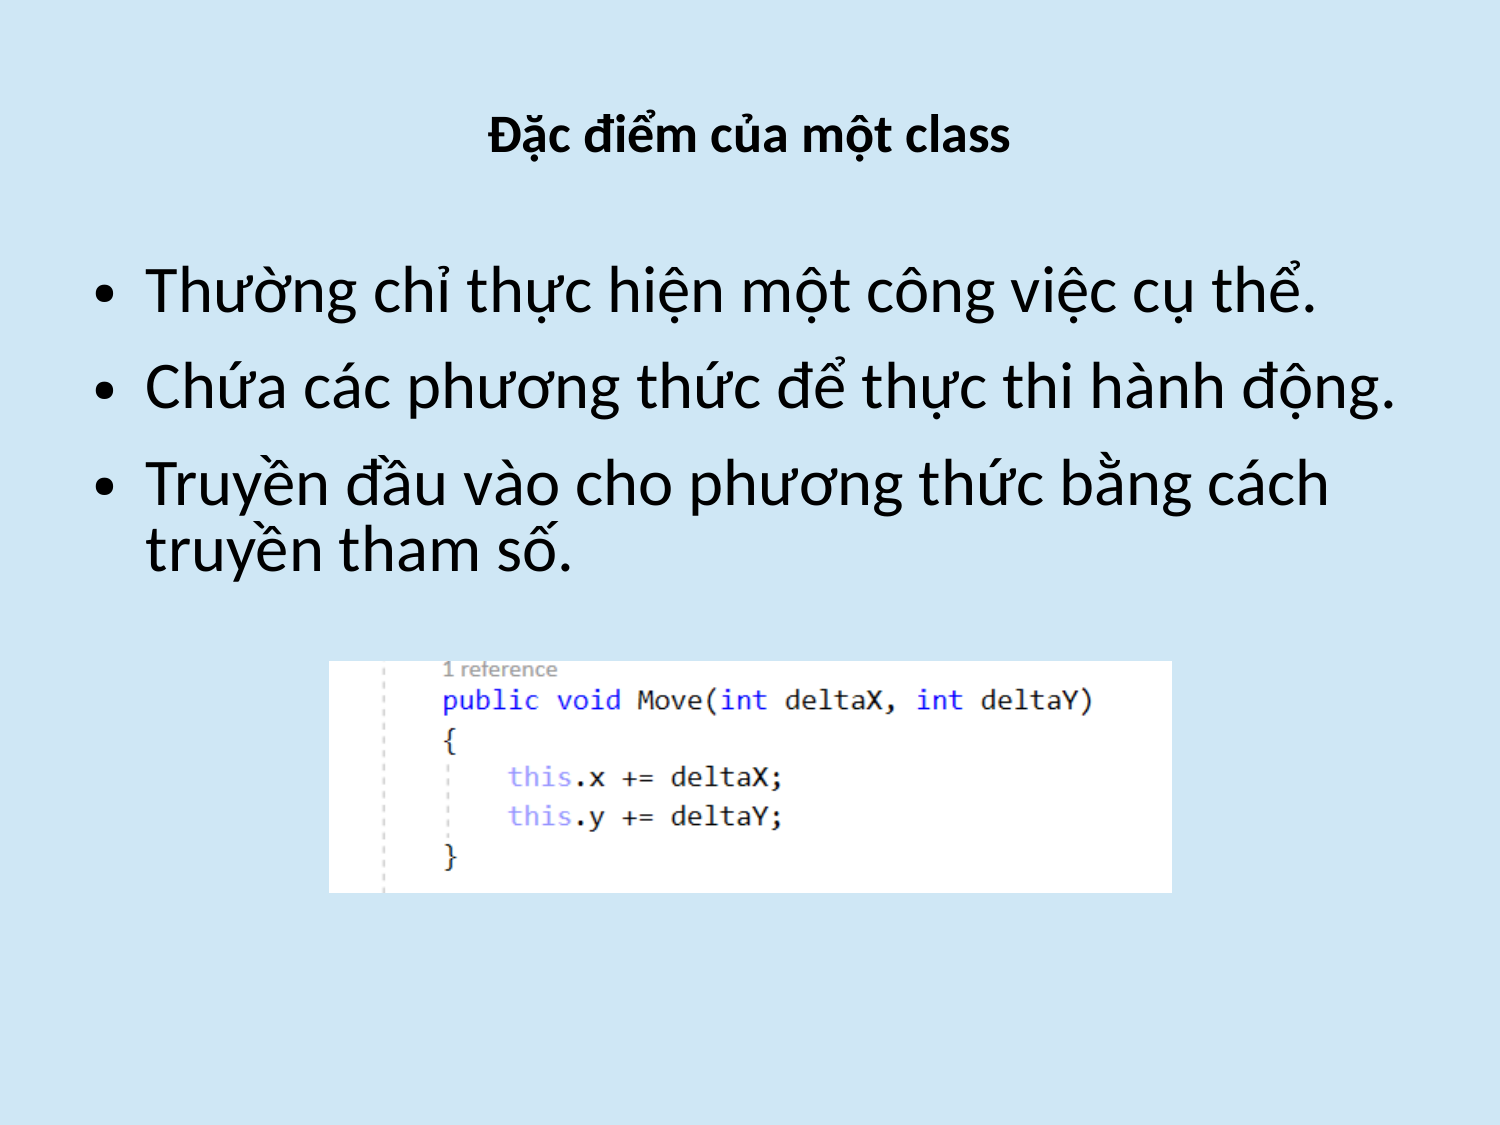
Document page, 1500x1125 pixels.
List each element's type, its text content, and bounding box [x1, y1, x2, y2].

list Thường chỉ thực hiện một công việc cụ thể. Chứa các phương thức để thực thi hành động. Truyền đầu vào cho phương thức bằng cách truyền tham số. [75, 262, 1425, 1005]
picture [329, 661, 1172, 893]
title Đặc điểm của một class [75, 45, 1425, 233]
